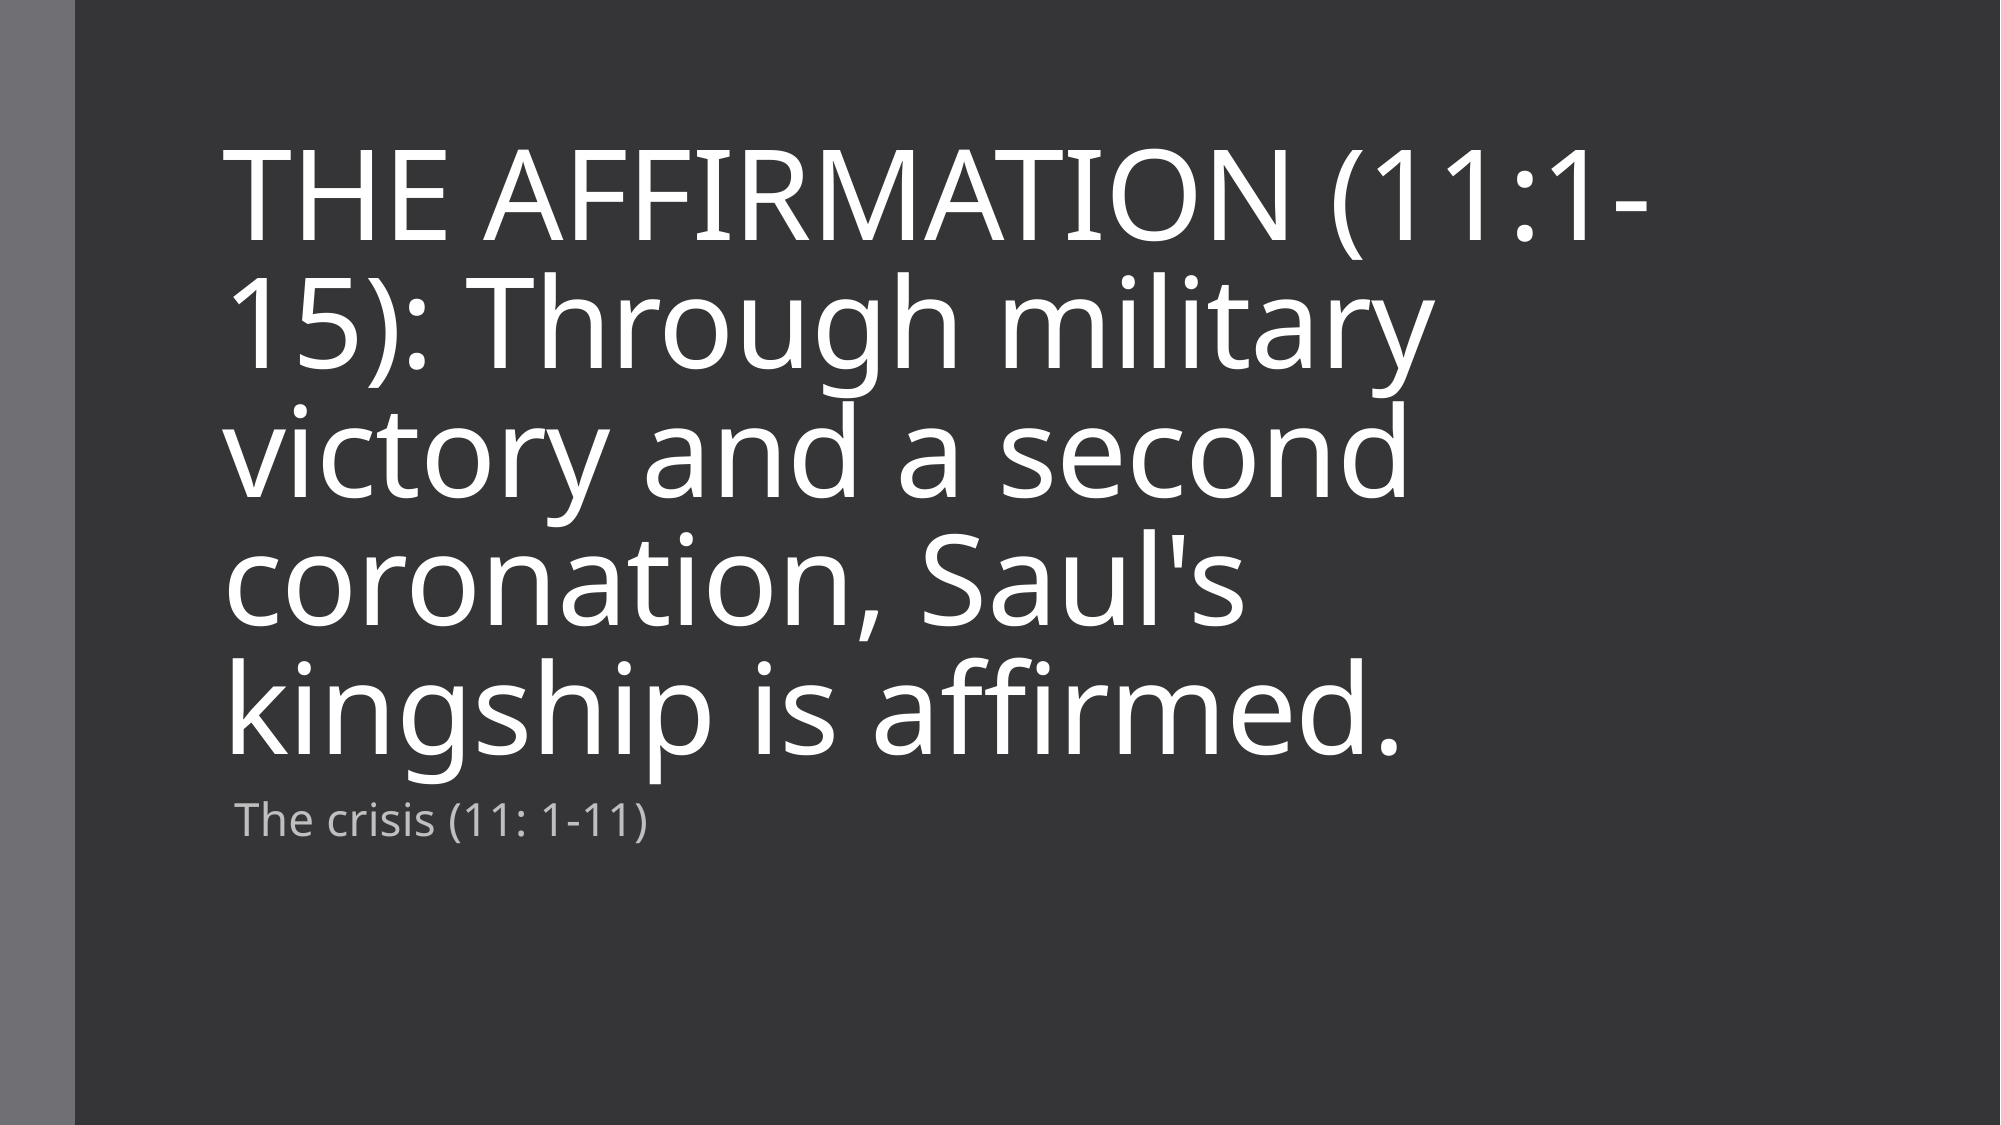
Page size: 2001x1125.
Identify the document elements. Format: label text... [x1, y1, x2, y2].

title THE AFFIRMATION (11:1-15): Through military victory and a second coronation, Saul's kingship is affirmed. [206, 124, 1752, 787]
subtitle The crisis (11: 1-11) [206, 787, 1752, 1066]
